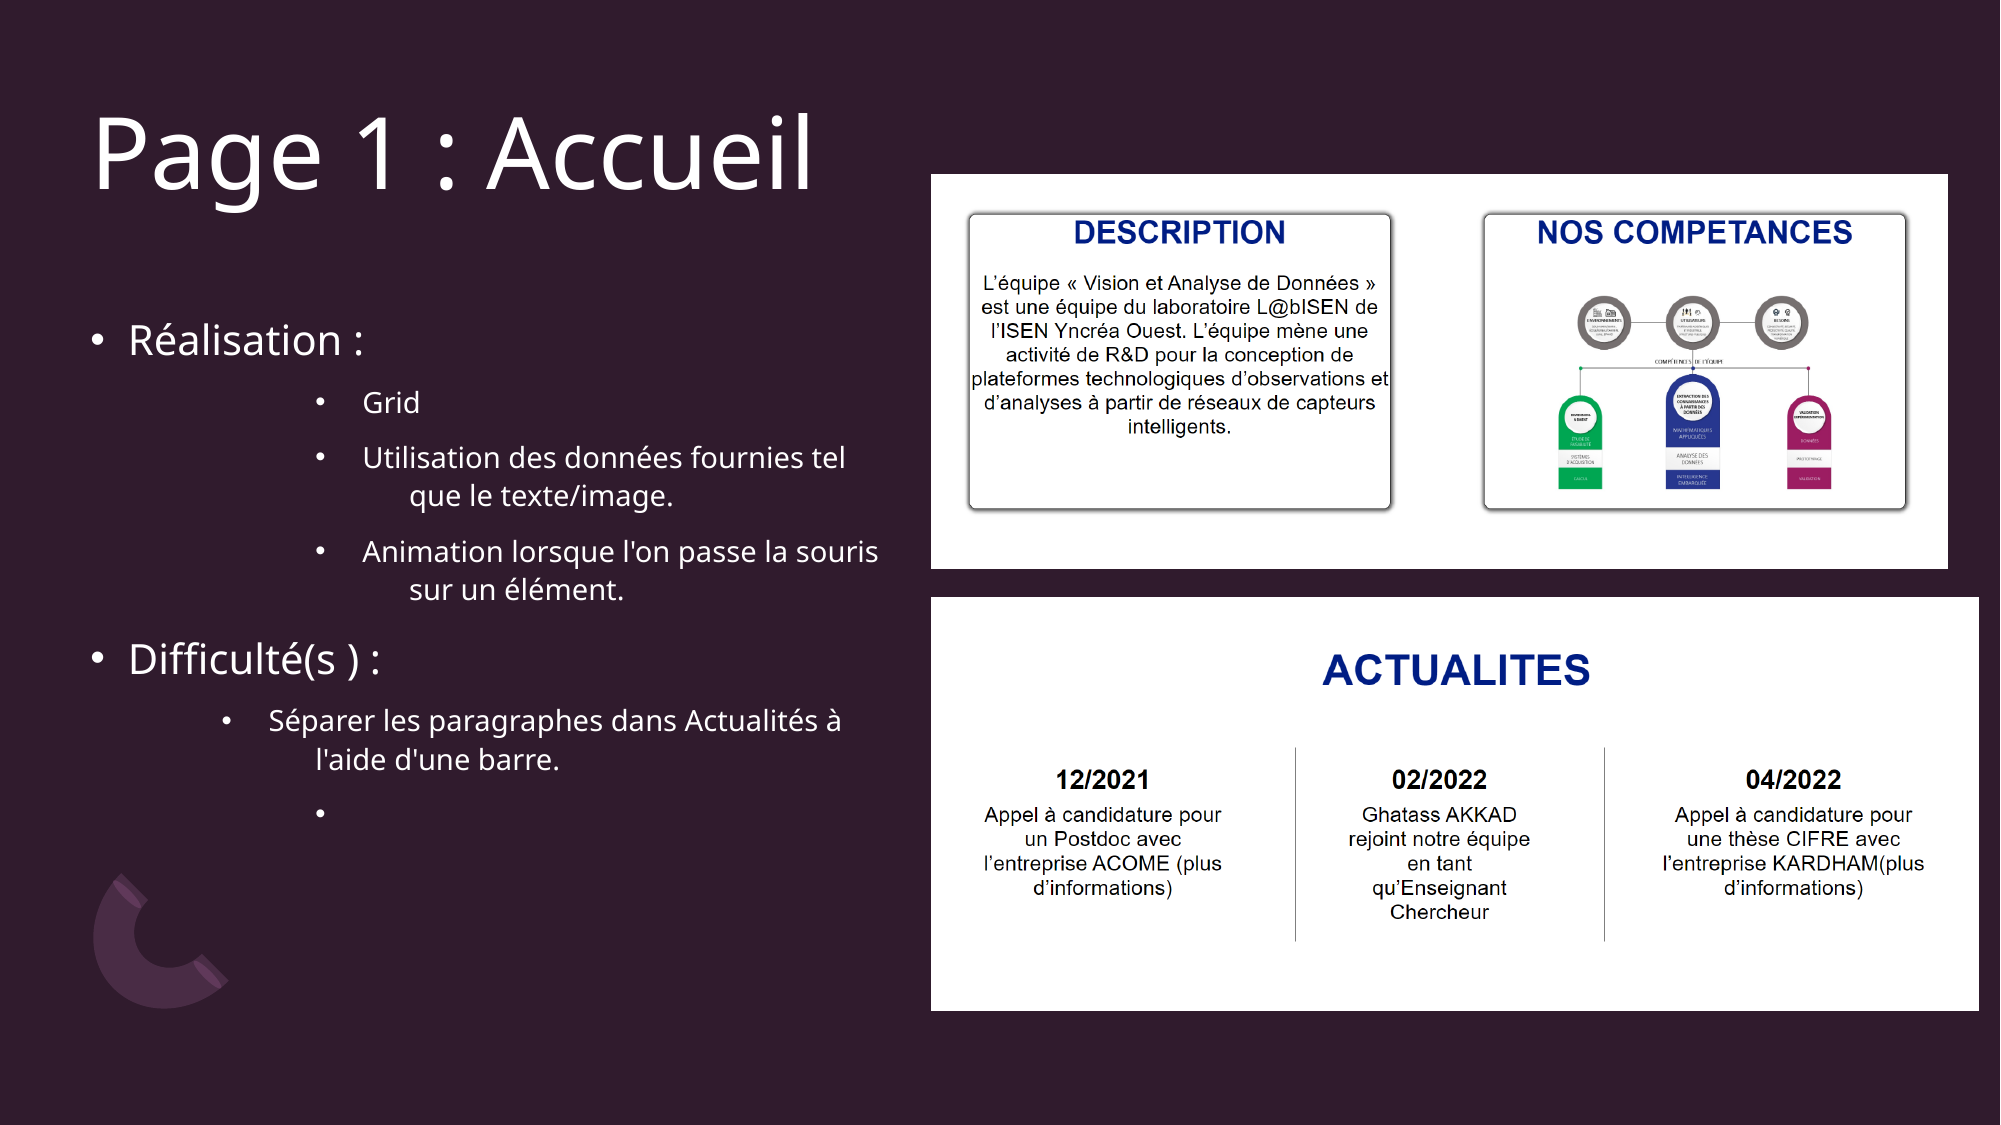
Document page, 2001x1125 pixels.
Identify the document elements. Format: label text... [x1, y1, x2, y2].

text_box Réalisation : Grid Utilisation des données fournies tel que le texte/image. Animation lorsque l'on passe la souris sur un élément. Difficulté(s ) : Séparer les paragraphes dans Actualités à l'aide d'une barre. [90, 308, 898, 962]
picture [931, 174, 1948, 569]
picture [931, 597, 1979, 1011]
title Page 1 : Accueil [90, 90, 1910, 309]
